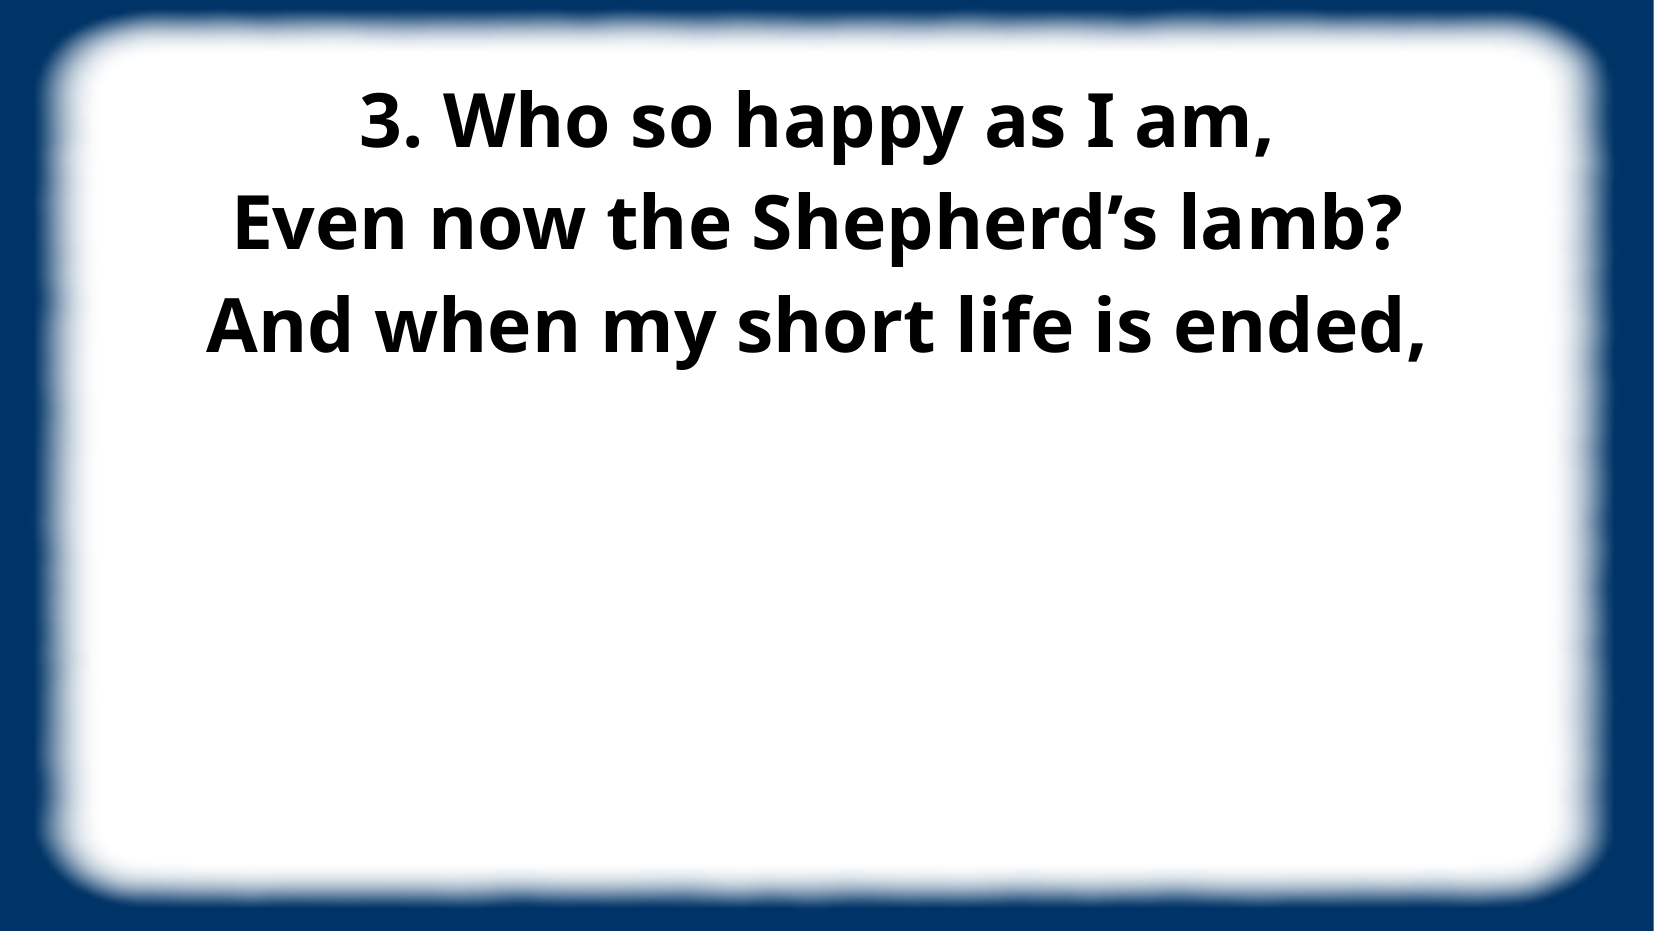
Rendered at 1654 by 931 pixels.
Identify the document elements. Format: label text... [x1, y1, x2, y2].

text_box 3. Who so happy as I am, Even now the Shepherd’s lamb? And when my short life is ended, [75, 60, 1561, 383]
picture [0, 0, 1654, 931]
